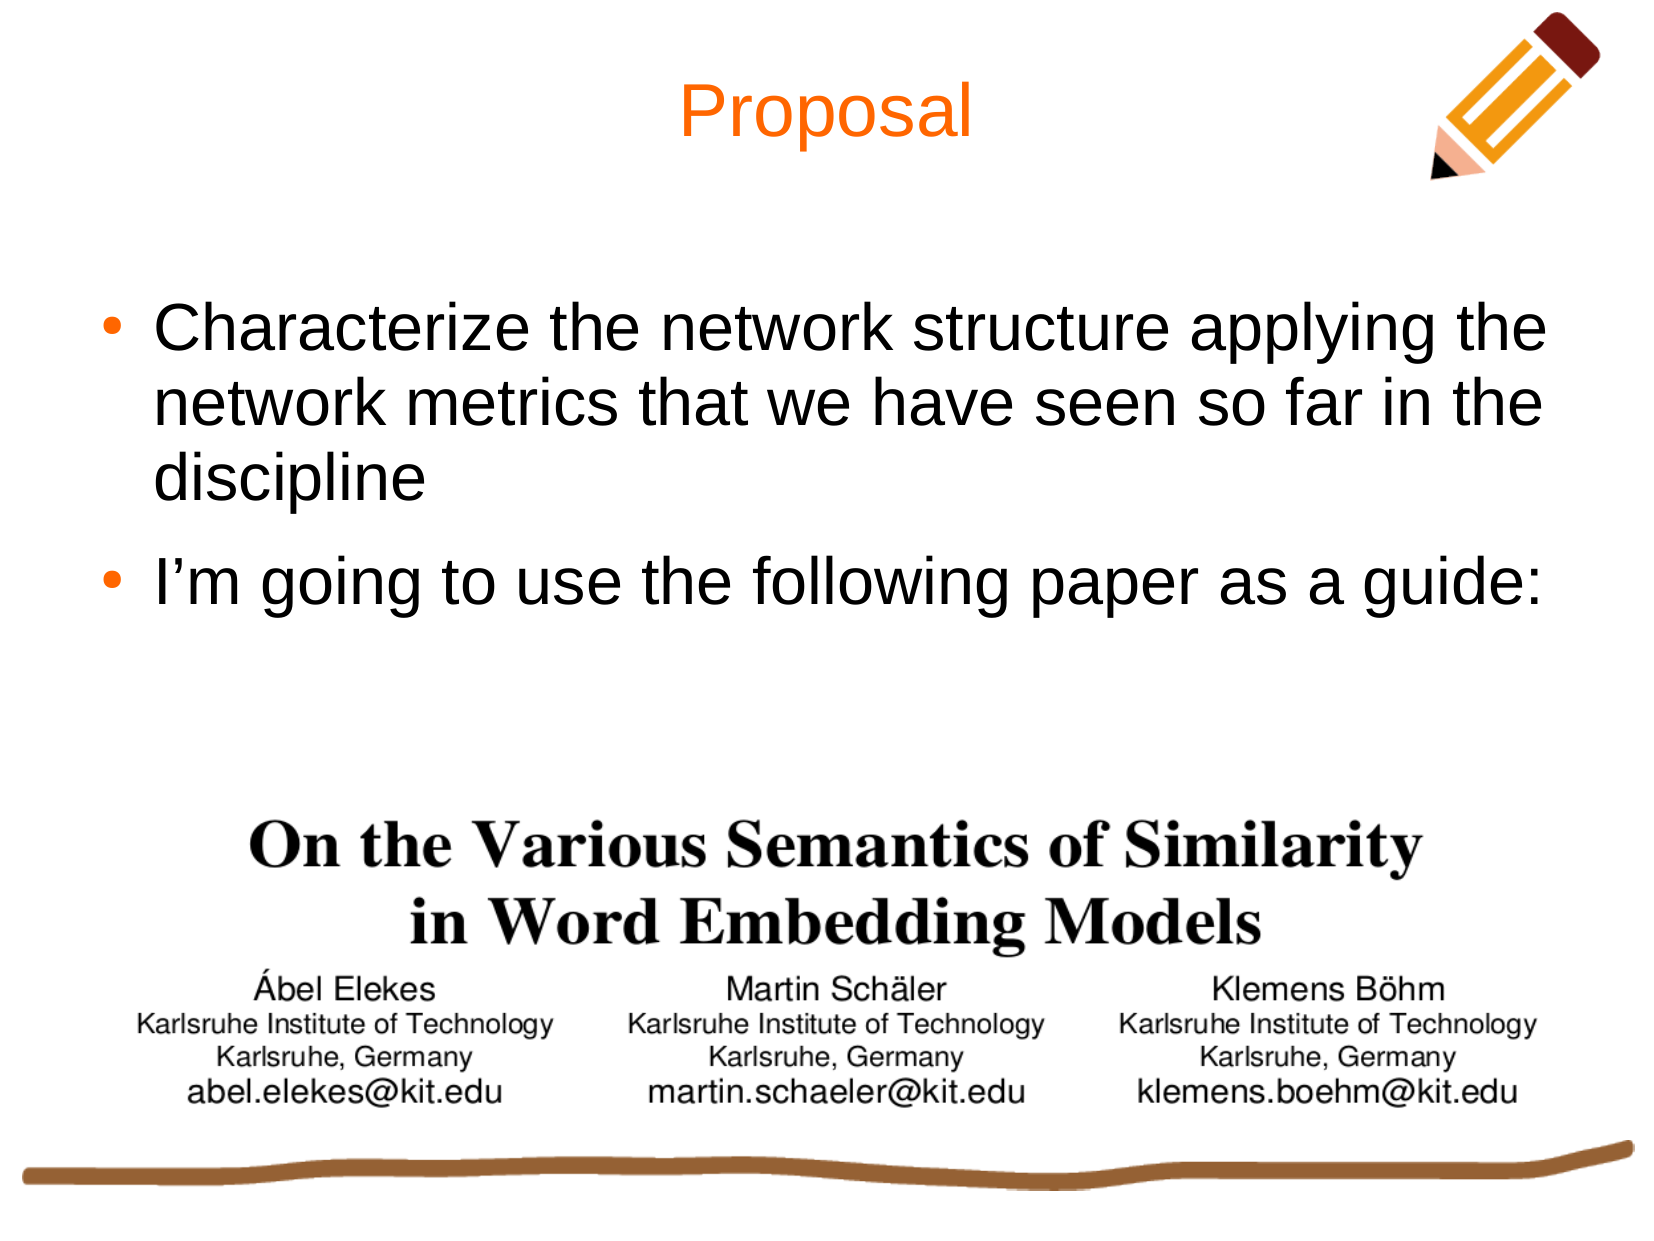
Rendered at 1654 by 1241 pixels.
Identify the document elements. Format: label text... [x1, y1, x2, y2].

list Characterize the network structure applying the network metrics that we have seen so far in the discipline I’m going to use the following paper as a guide: [82, 290, 1591, 788]
picture [22, 788, 1635, 1191]
picture [1430, 12, 1601, 181]
title Proposal [82, 49, 1571, 172]
